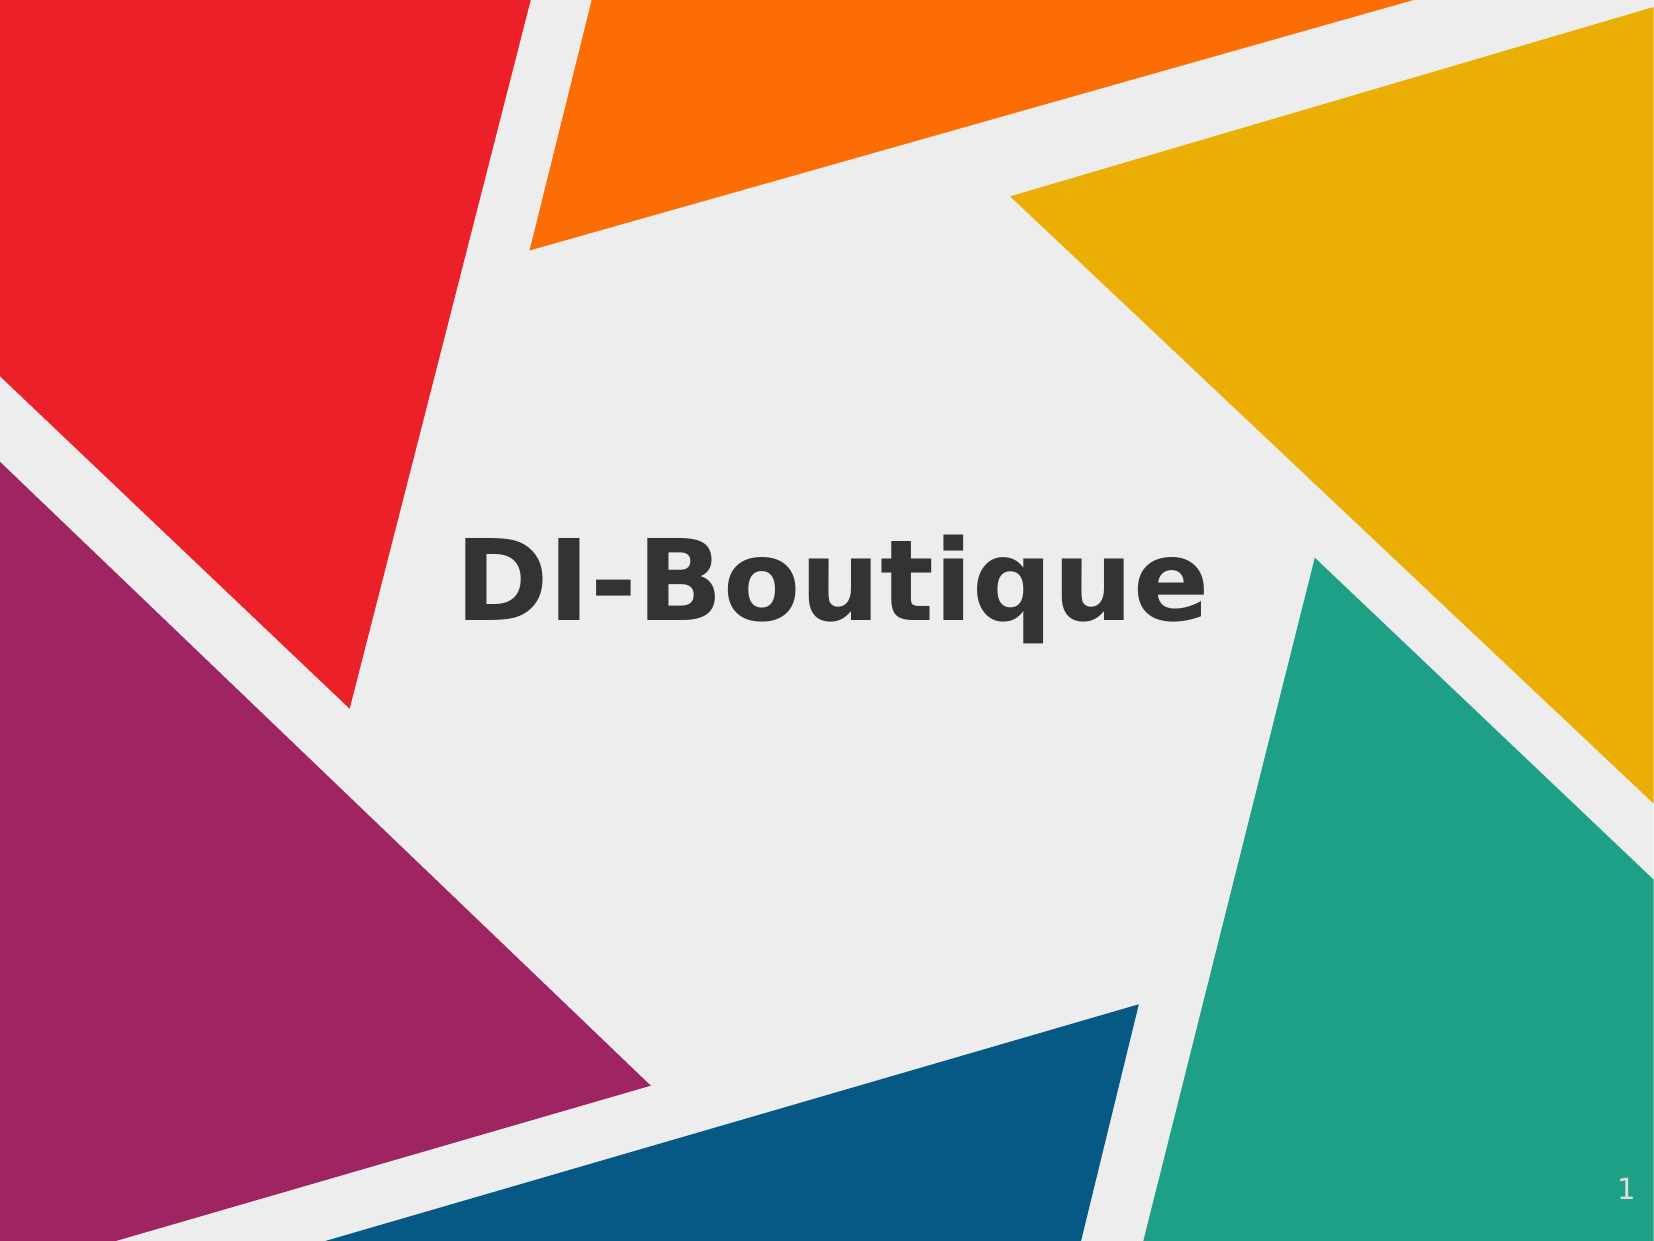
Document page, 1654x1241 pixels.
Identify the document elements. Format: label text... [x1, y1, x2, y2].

title DI-Boutique [405, 450, 1261, 713]
